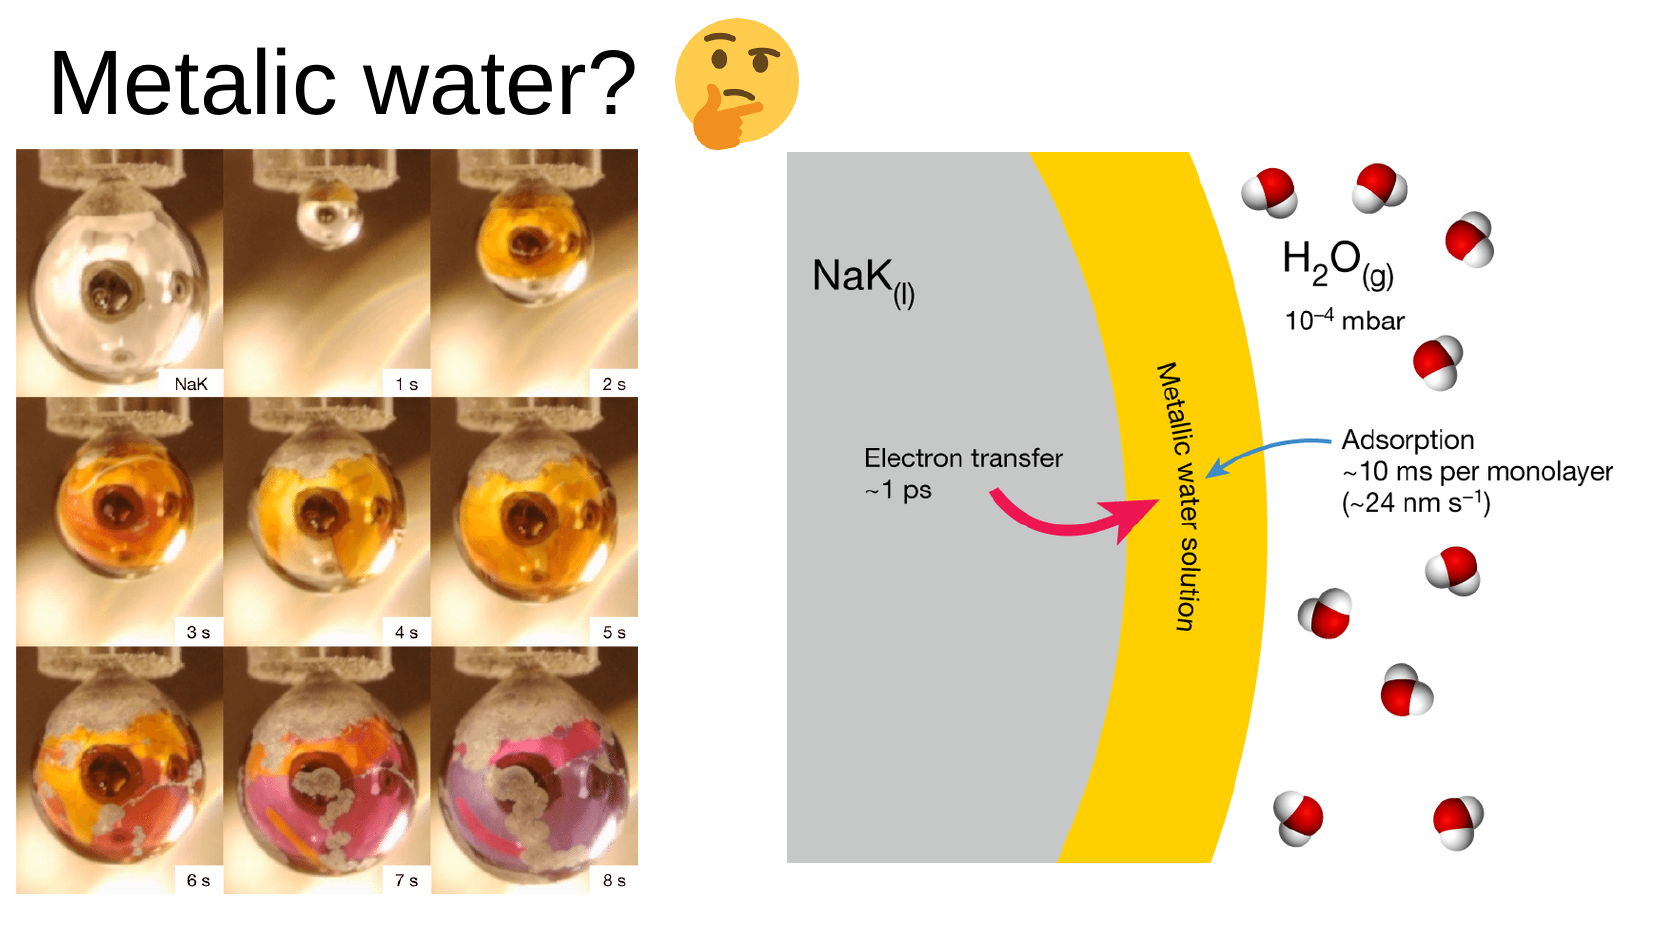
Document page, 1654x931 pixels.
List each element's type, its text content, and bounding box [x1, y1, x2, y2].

picture [787, 152, 1613, 863]
picture [16, 149, 638, 895]
title Metalic water? [0, 0, 1088, 156]
picture [675, 18, 799, 150]
